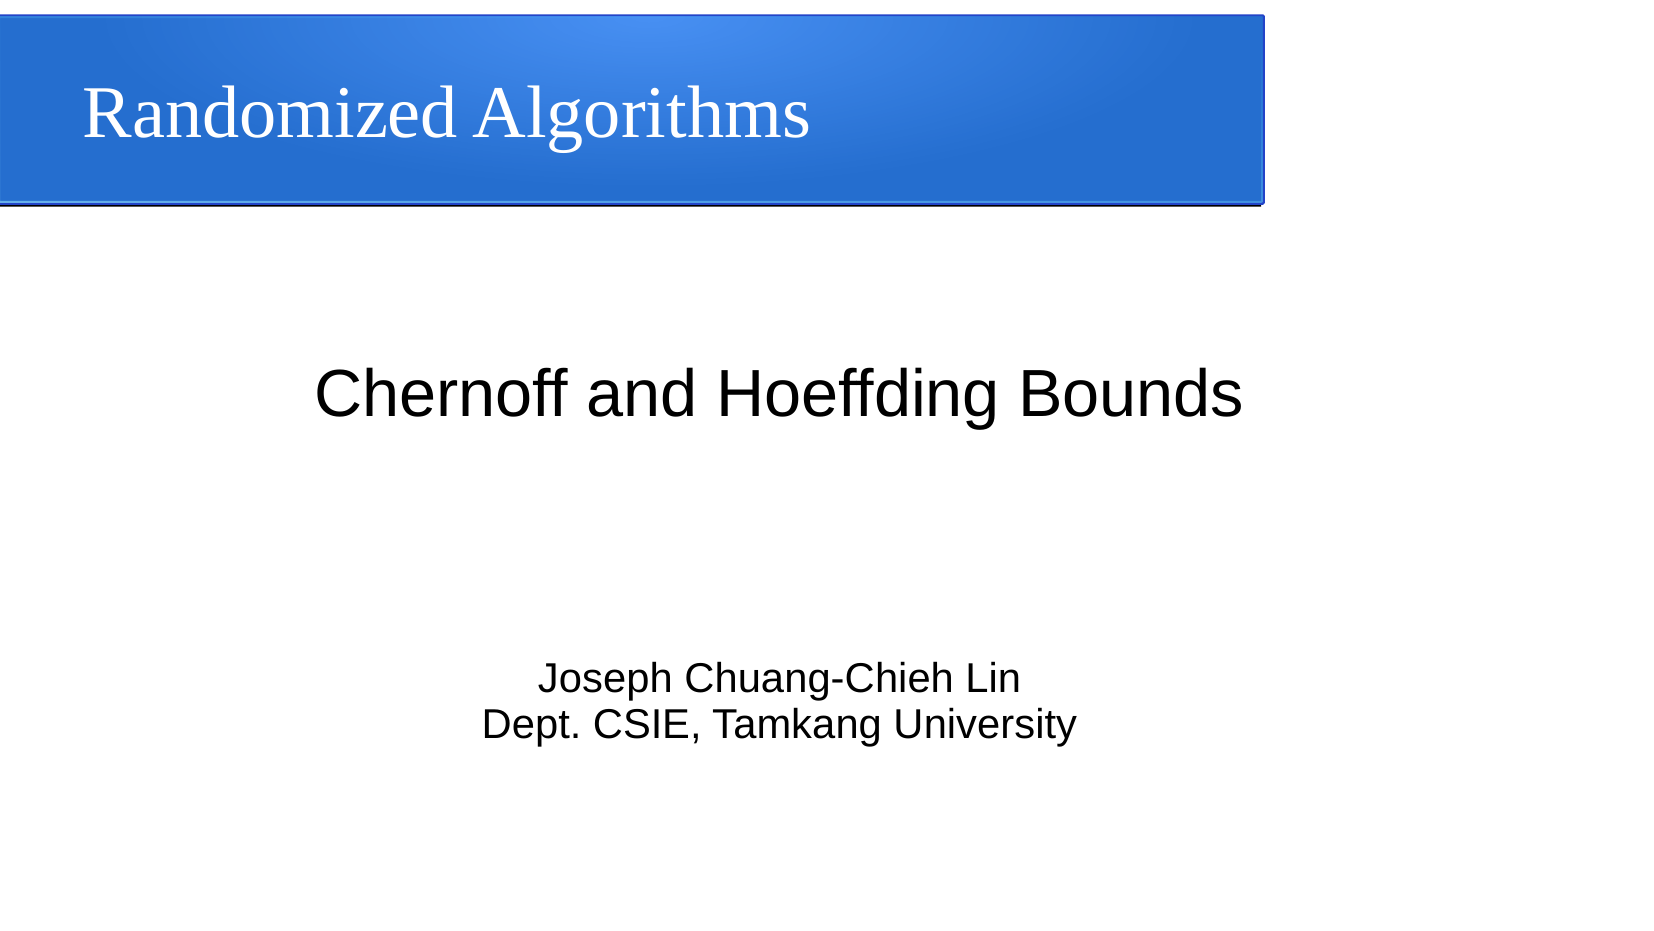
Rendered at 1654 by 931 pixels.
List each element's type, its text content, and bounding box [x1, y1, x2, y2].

title Randomized Algorithms [82, 35, 1235, 189]
subtitle Chernoff and Hoeffding Bounds Joseph Chuang-Chieh Lin Dept. CSIE, Tamkang University [35, 242, 1524, 833]
